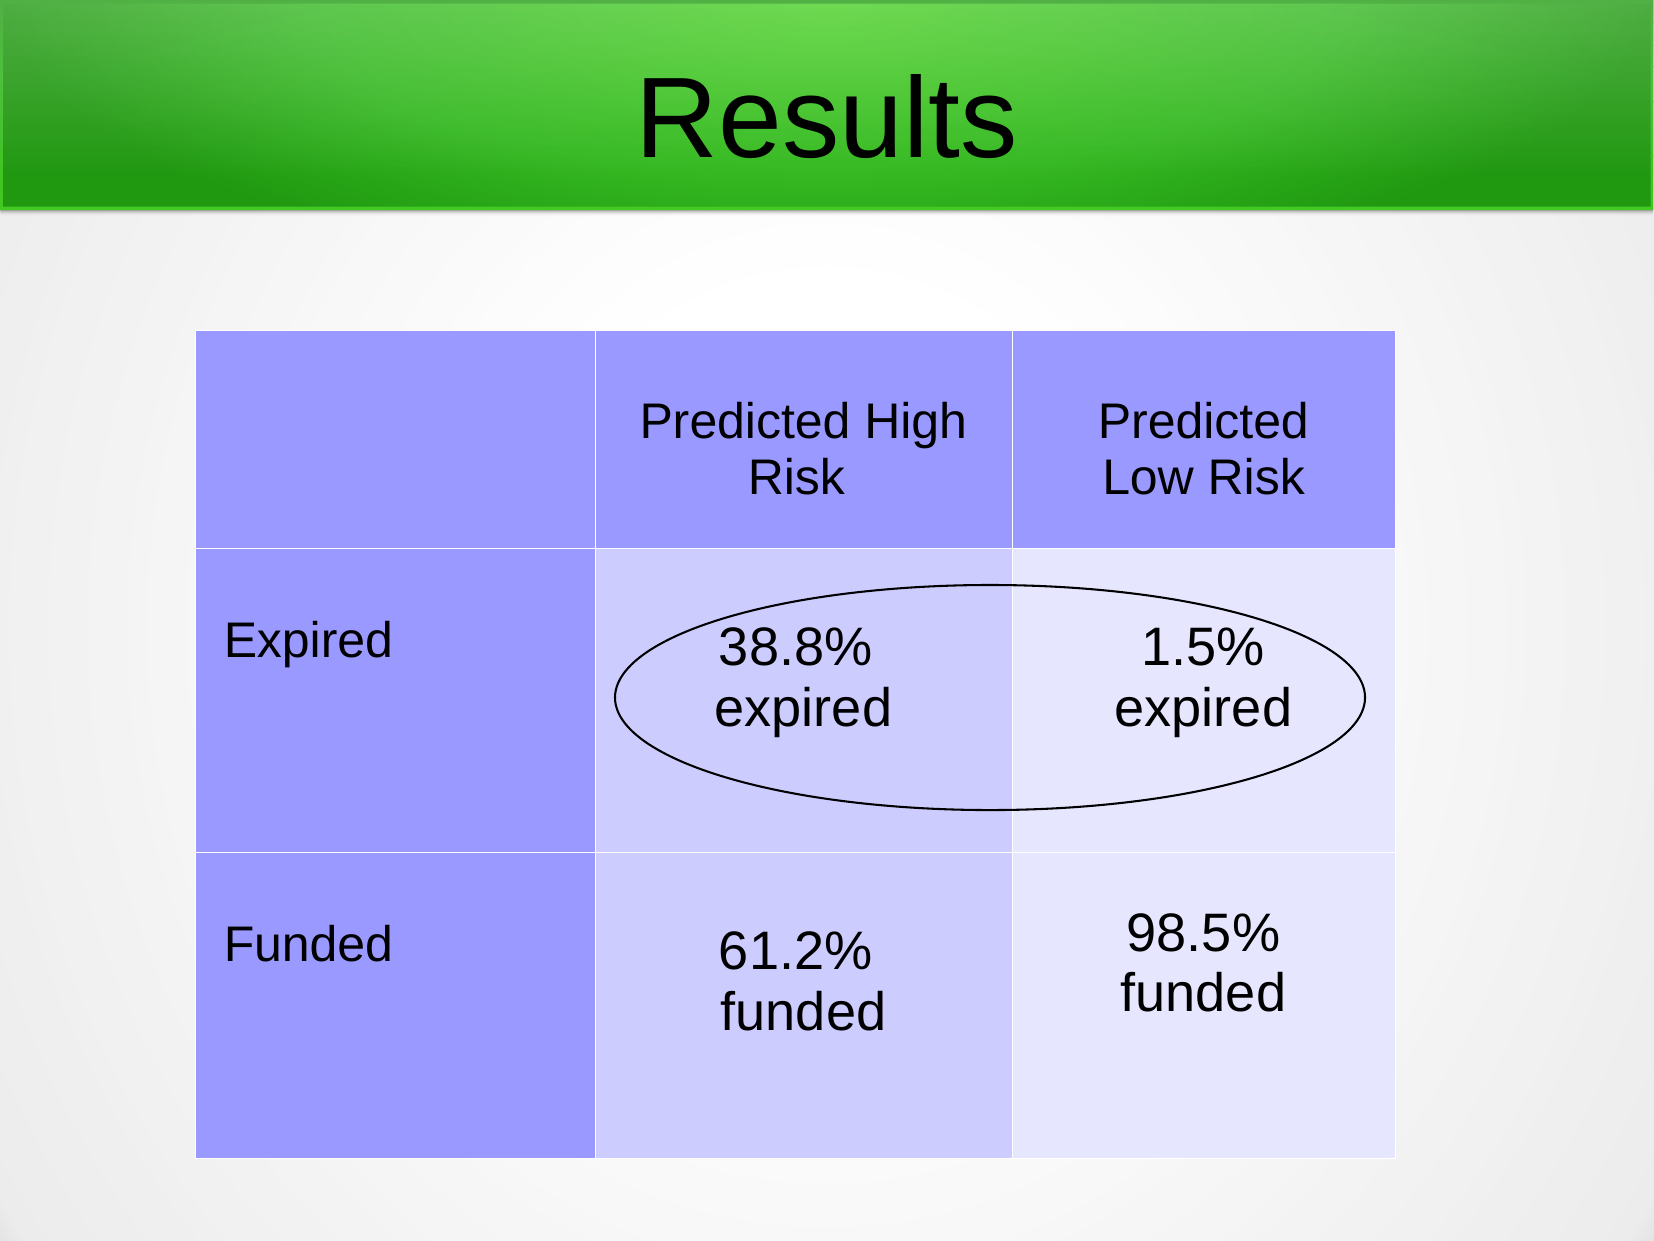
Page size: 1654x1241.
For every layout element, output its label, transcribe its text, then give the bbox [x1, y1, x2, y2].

table_cell 38.8% expired [617, 587, 1012, 809]
table_cell Expired [196, 549, 595, 852]
title Results [82, 22, 1571, 214]
table_header Predicted Low Risk [1013, 331, 1395, 548]
table_cell 1.5% expired [1013, 587, 1363, 808]
table_cell 38.8% expired [596, 549, 1012, 852]
table_header [196, 331, 595, 548]
table_cell Funded [196, 853, 595, 1158]
table_cell 98.5% funded [1013, 853, 1395, 1158]
table_cell 1.5% expired [1013, 549, 1395, 852]
table_header Predicted High Risk [596, 331, 1012, 548]
table_cell 61.2% funded [596, 853, 1012, 1158]
